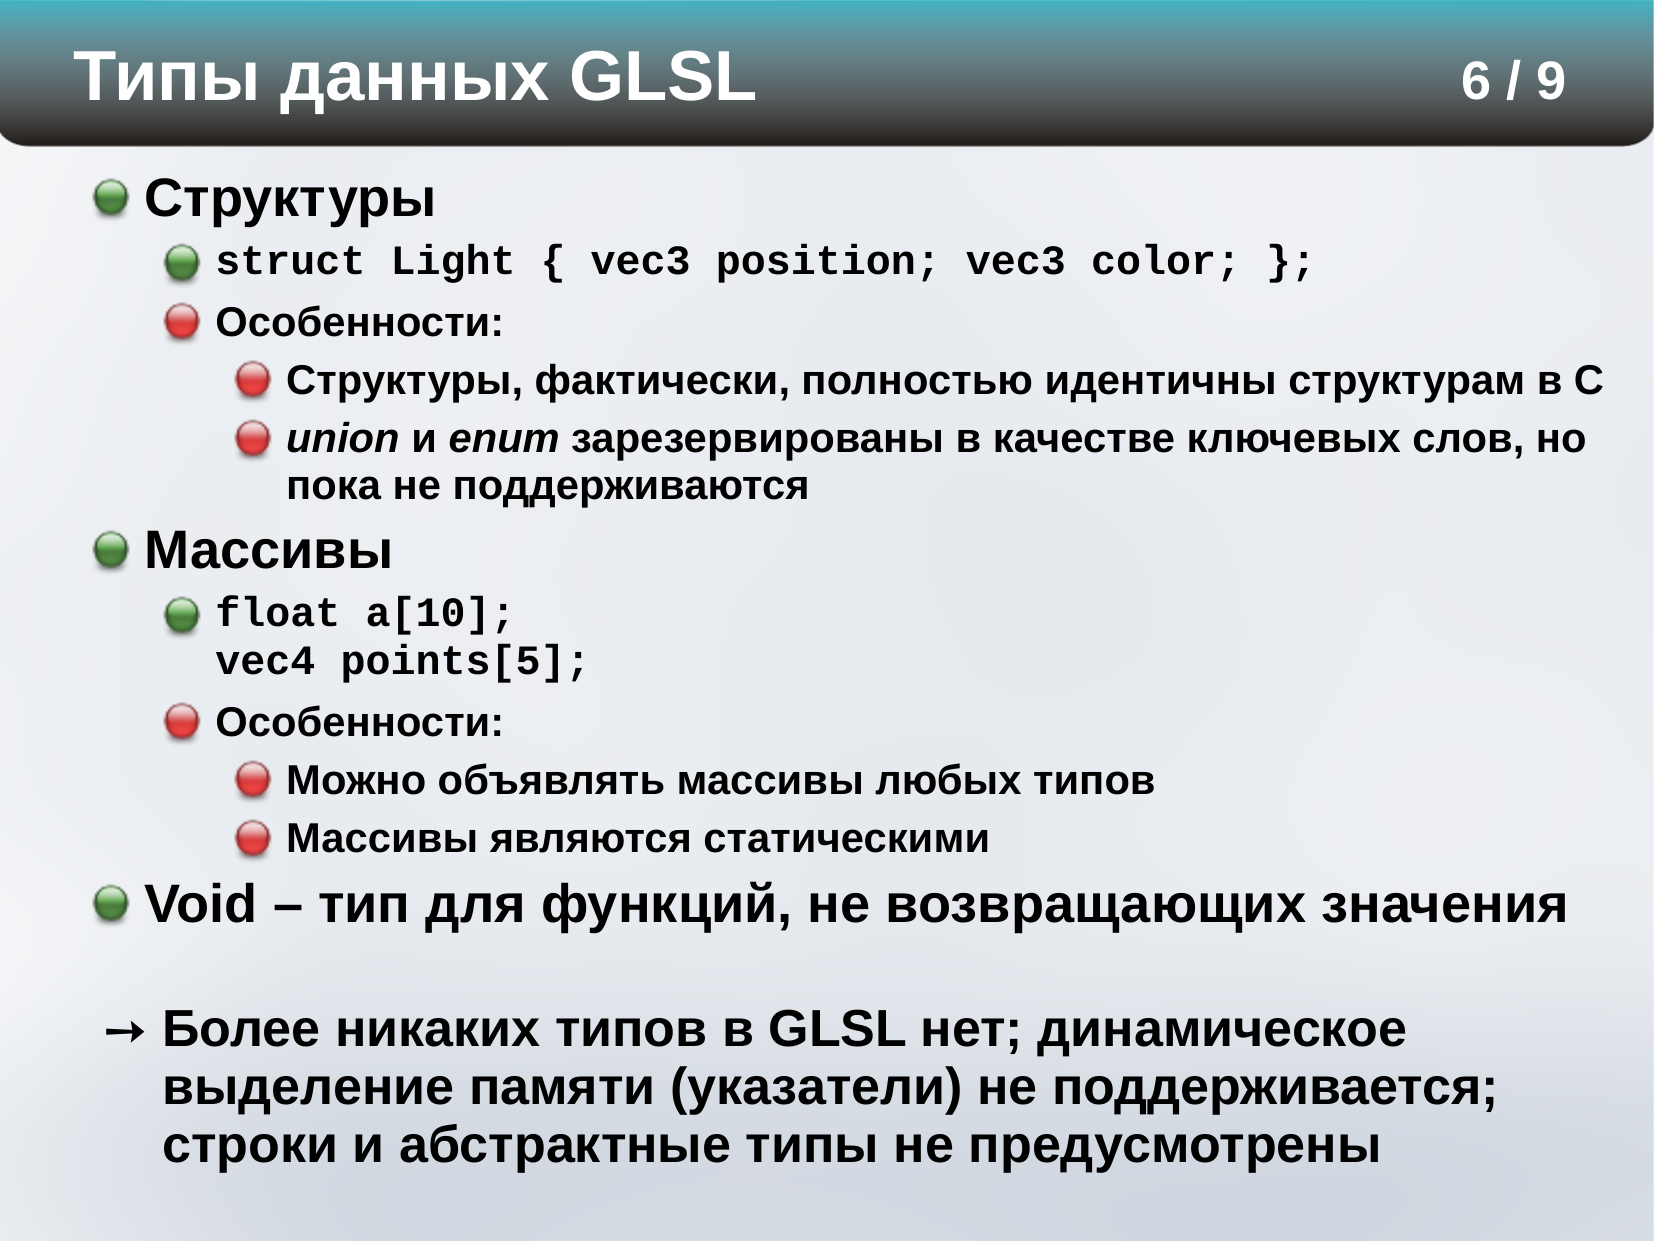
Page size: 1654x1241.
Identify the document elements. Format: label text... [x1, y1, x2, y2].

text_box Структуры struct Light { vec3 position; vec3 color; }; Особенности: Структуры, фактически, полностью идентичны структурам в C union и enum зарезервированы в качестве ключевых слов, но пока не поддерживаются Массивы float a[10]; vec4 points[5]; Особенности: Можно объявлять массивы любых типов Массивы являются статическими Void – тип для функций, не возвращающих значения [70, 159, 1625, 951]
text_box <номер> / 9 [1446, 42, 1654, 119]
text_box Более никаких типов в GLSL нет; динамическое выделение памяти (указатели) не поддерживается; строки и абстрактные типы не предусмотрены [88, 992, 1565, 1181]
text_box Типы данных GLSL [59, 29, 1418, 124]
picture [0, 0, 1654, 1241]
